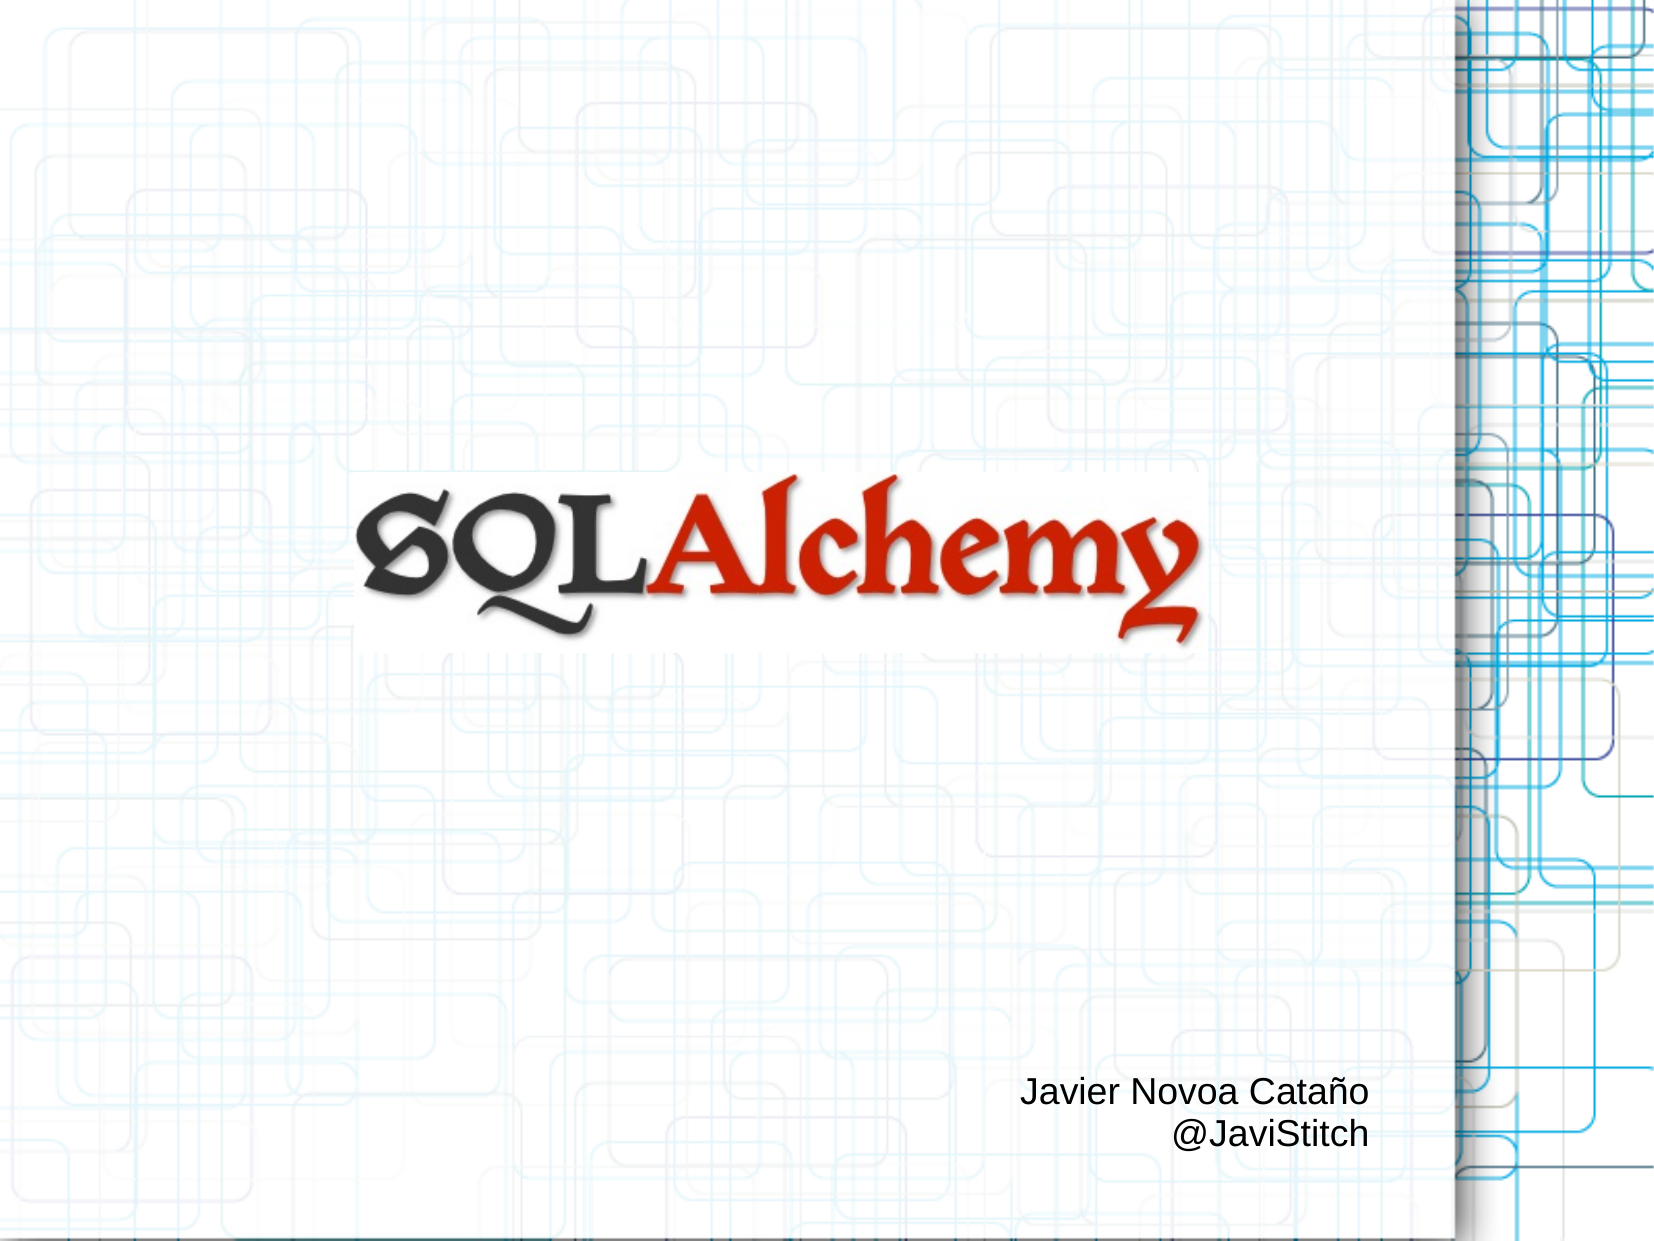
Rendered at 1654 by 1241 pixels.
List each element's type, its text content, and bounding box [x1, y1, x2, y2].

picture [0, 0, 1654, 1241]
text_box Javier Novoa Cataño @JaviStitch [1005, 1062, 1418, 1165]
